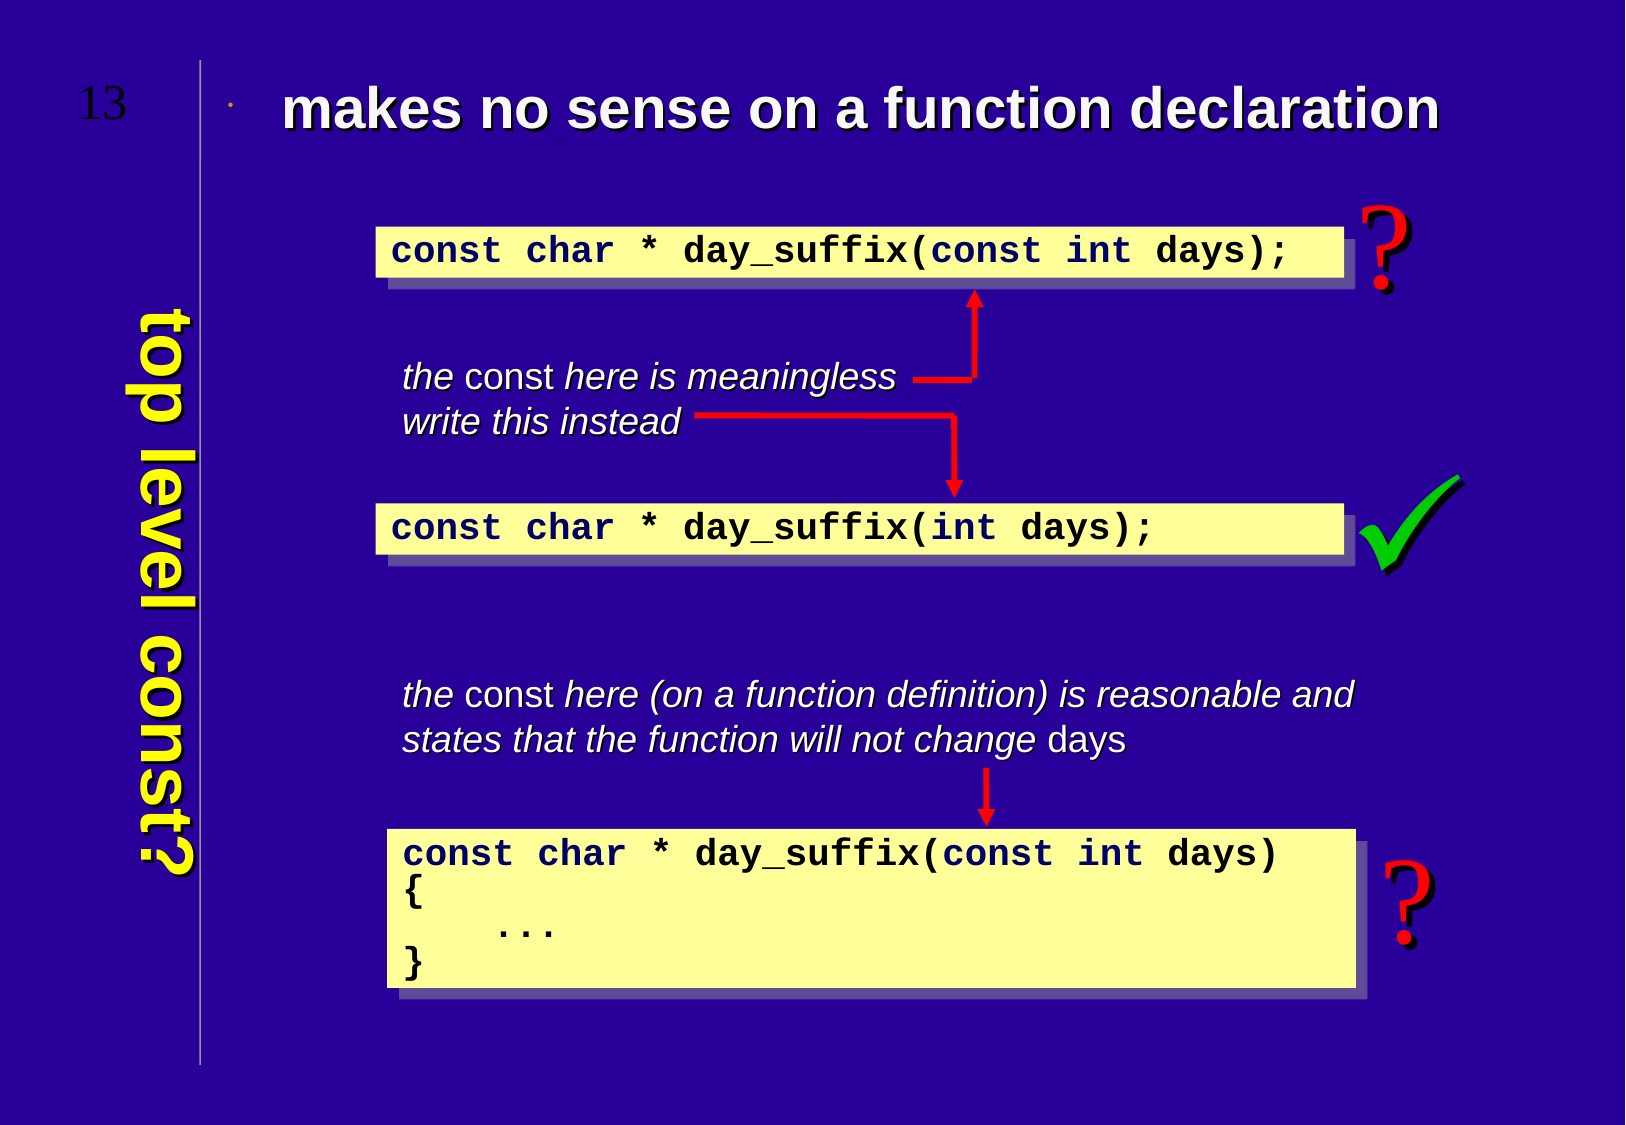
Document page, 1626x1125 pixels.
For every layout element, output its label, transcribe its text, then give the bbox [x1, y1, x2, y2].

text_box  [1332, 433, 1522, 628]
text_box const char * day_suffix(const int days); [375, 226, 1341, 278]
text_box the const here (on a function definition) is reasonable and states that the function will not change days [387, 662, 1475, 768]
text_box ? [1341, 155, 1428, 321]
text_box ? [1364, 810, 1451, 976]
title top level const? [47, 135, 212, 1052]
text_box const char * day_suffix(int days); [375, 503, 1332, 555]
text_box the const here is meaningless write this instead [387, 344, 1345, 450]
text_box const char * day_suffix(const int days) { ... } [387, 828, 1356, 988]
list makes no sense on a function declaration [212, 62, 1550, 1063]
